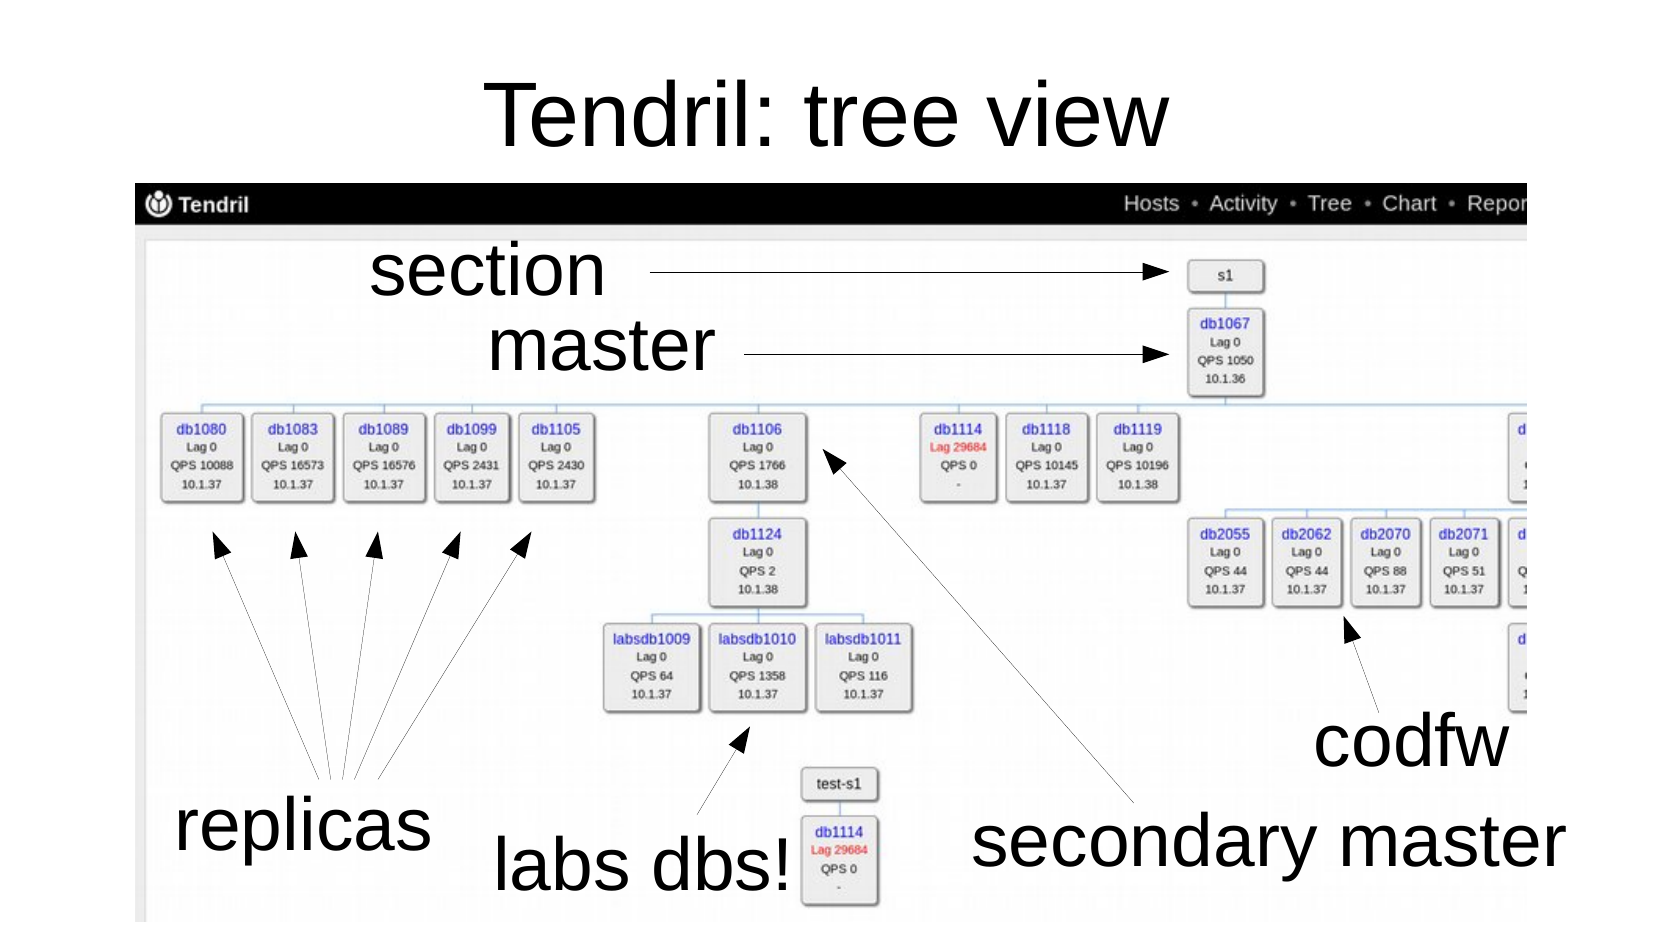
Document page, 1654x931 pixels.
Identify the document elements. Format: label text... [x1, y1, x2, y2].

text_box codfw [1299, 690, 1536, 798]
title Tendril: tree view [82, 37, 1571, 193]
text_box master [472, 295, 768, 395]
picture [135, 183, 1527, 922]
text_box labs dbs! [478, 814, 821, 922]
text_box secondary master [956, 791, 1619, 898]
text_box replicas [159, 775, 479, 875]
text_box section [354, 220, 650, 319]
